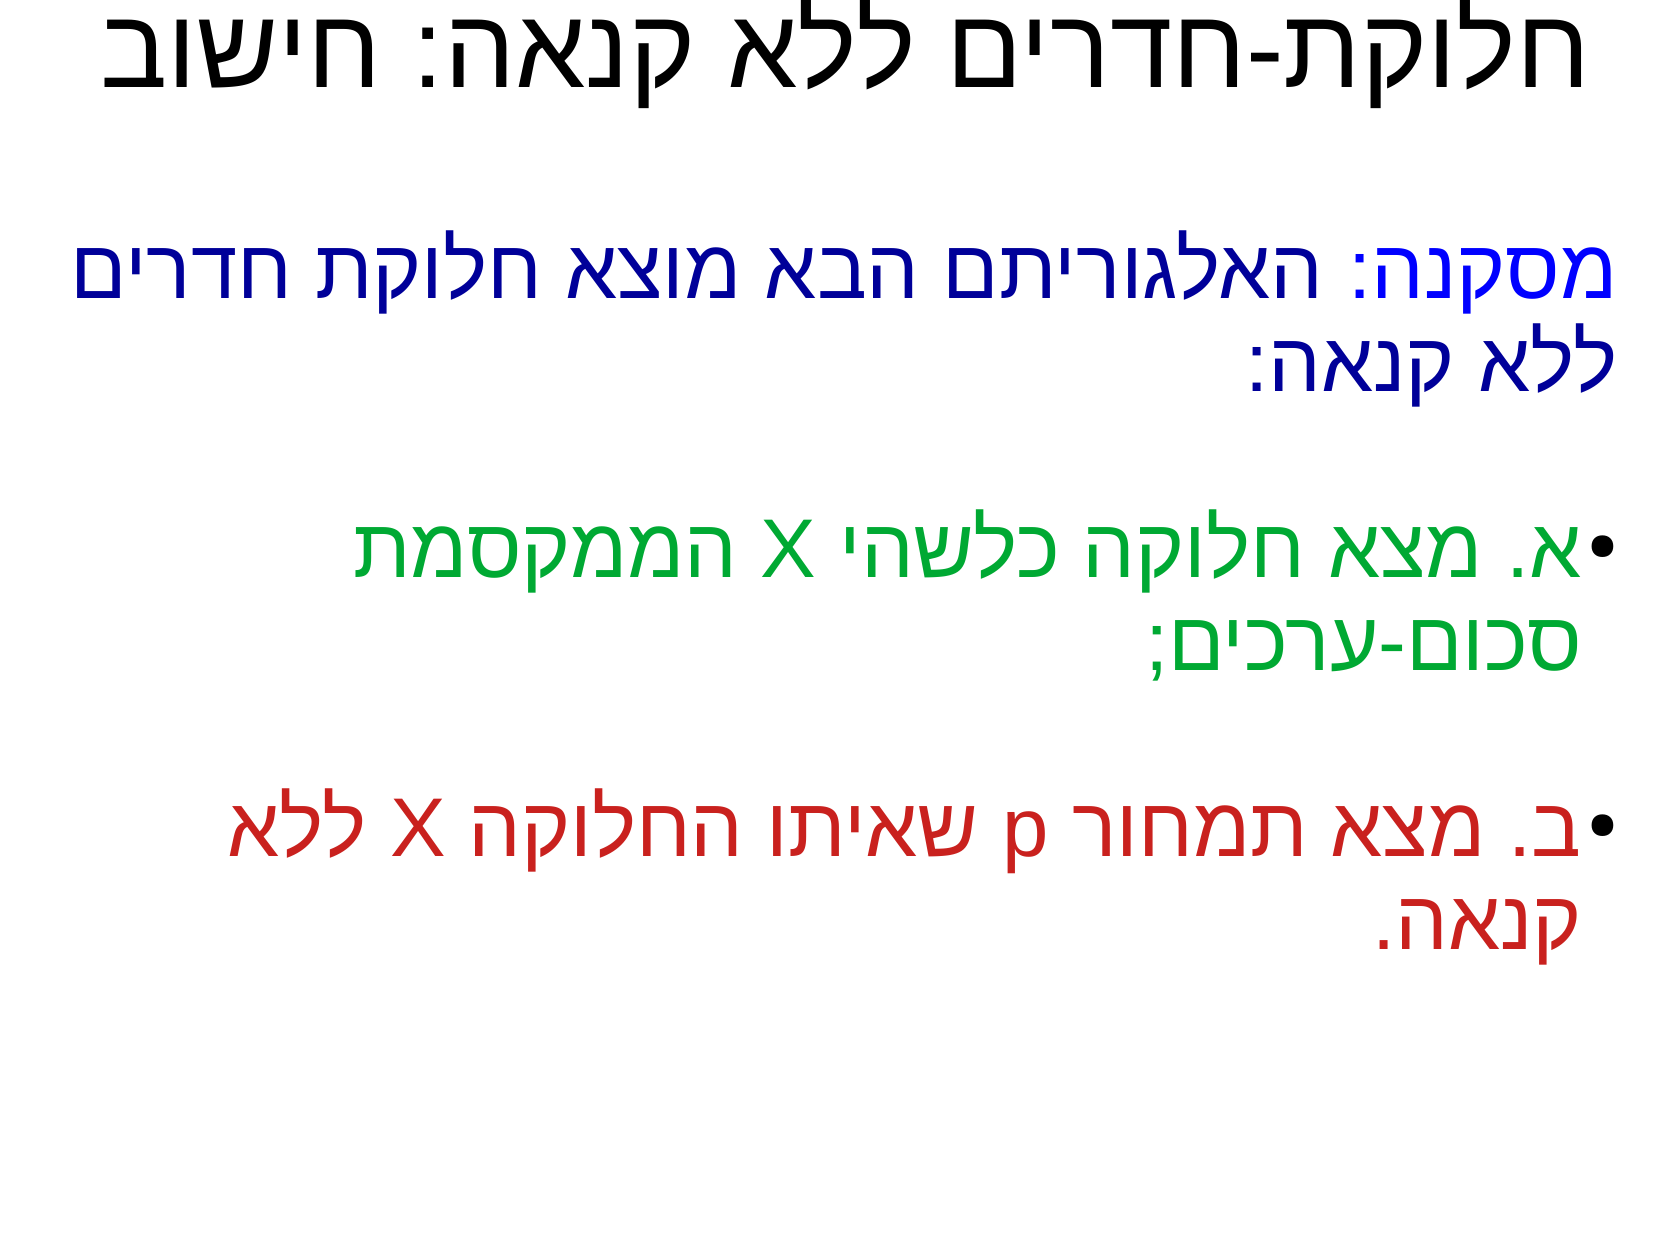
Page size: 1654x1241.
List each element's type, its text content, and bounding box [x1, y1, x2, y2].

text_box מסקנה: האלגוריתם הבא מוצא חלוקת חדרים ללא קנאה: א. מצא חלוקה כלשהי X הממקסמת סכום-ערכים; ב. מצא תמחור p שאיתו החלוקה X ללא קנאה. [45, 216, 1633, 976]
title חלוקת-חדרים ללא קנאה: חישוב [19, 0, 1654, 124]
